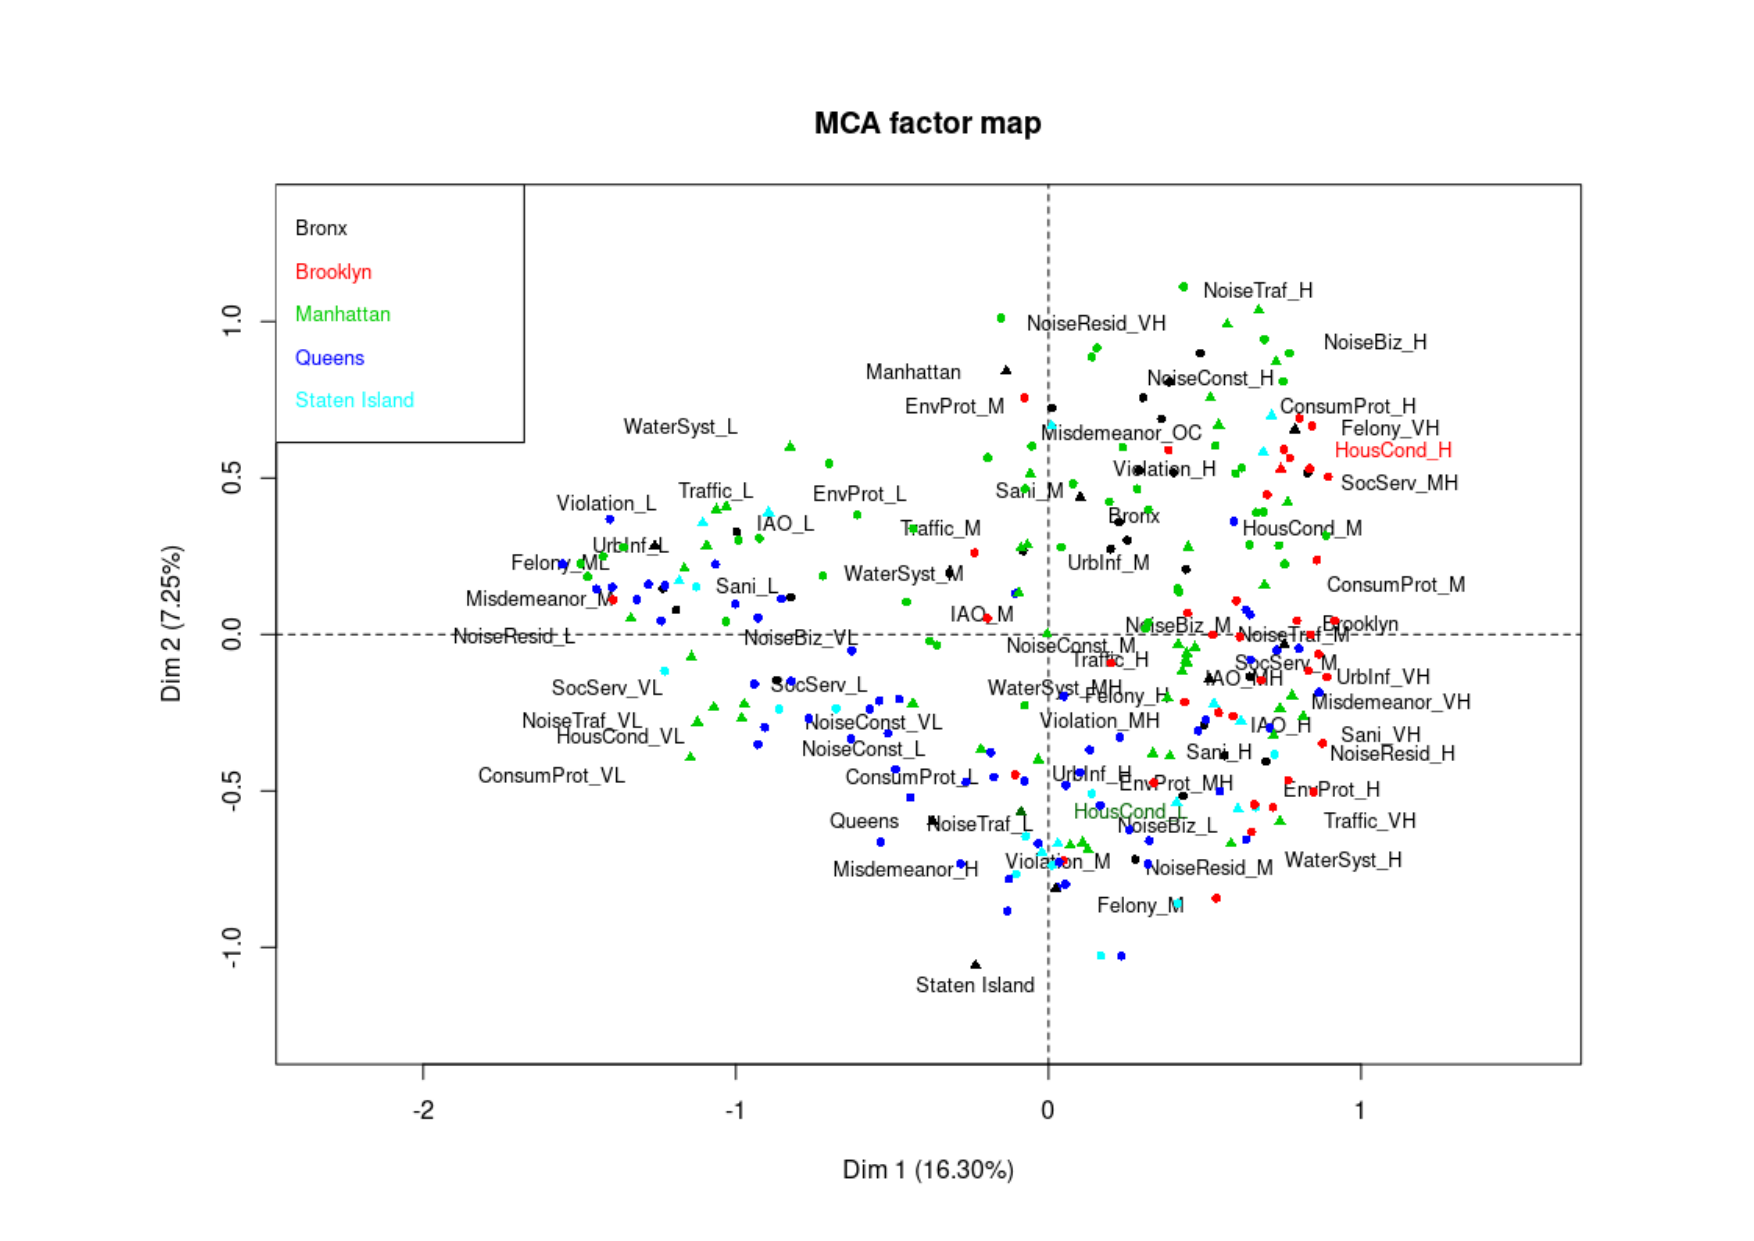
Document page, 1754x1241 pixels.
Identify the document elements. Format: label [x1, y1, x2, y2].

picture [155, 104, 1596, 1199]
